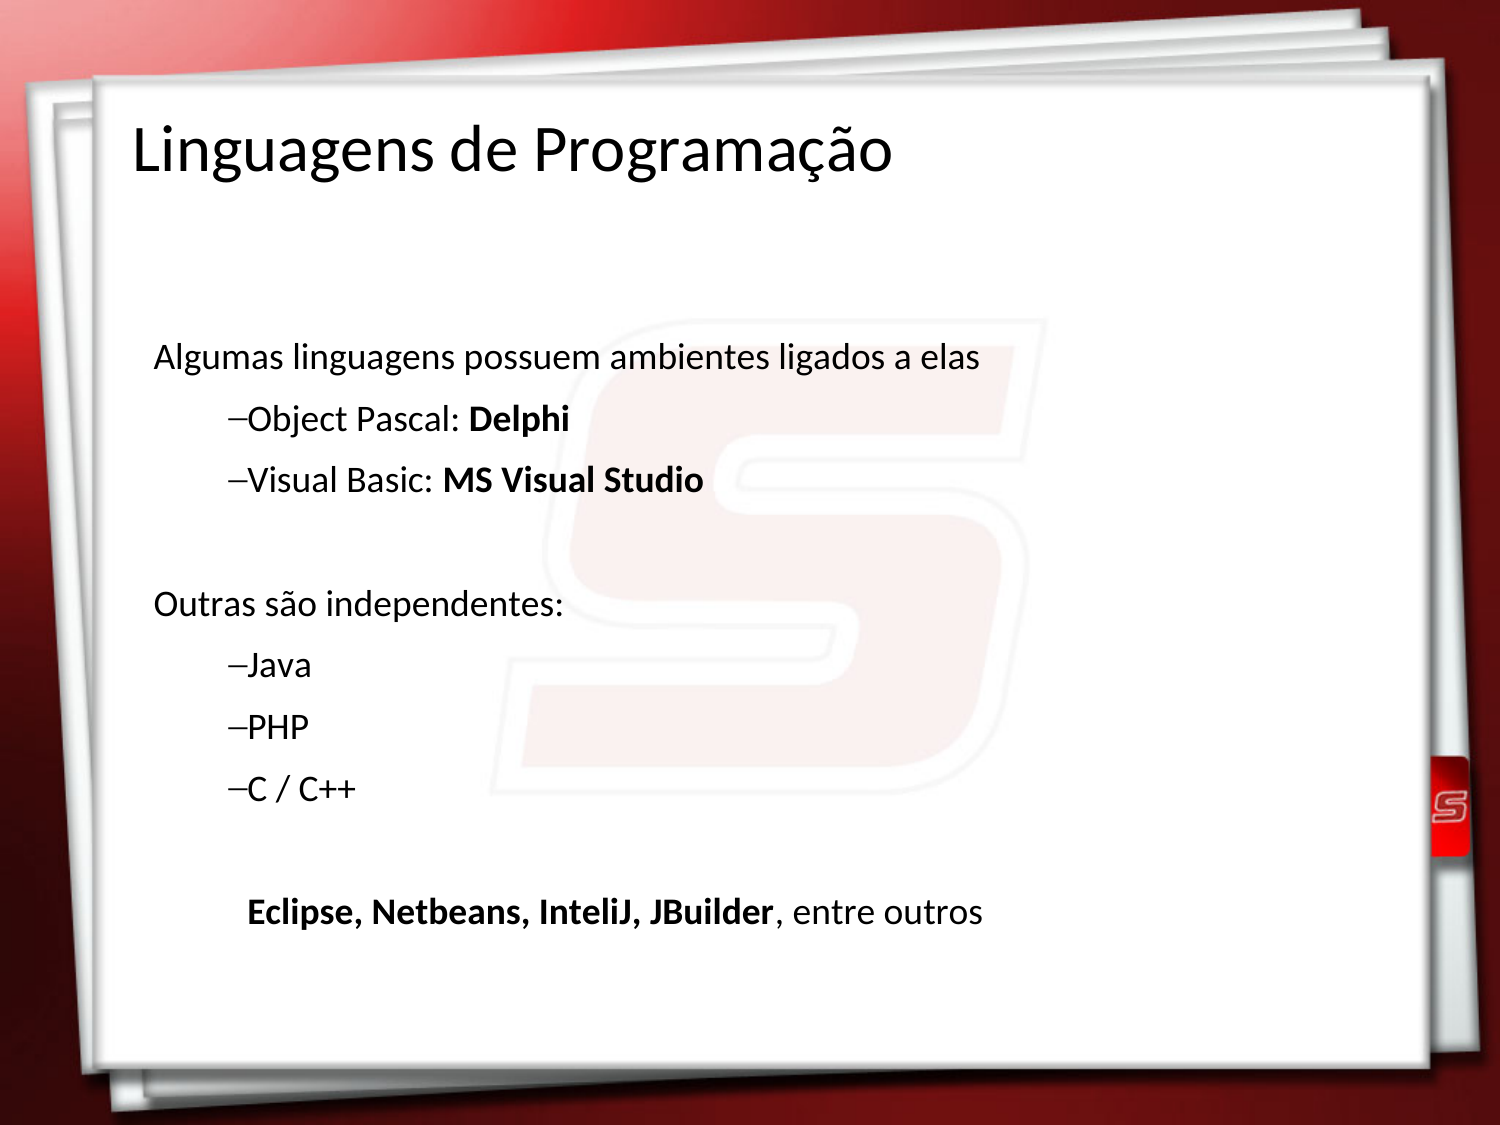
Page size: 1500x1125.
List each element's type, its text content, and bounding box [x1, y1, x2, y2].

picture [0, 0, 1500, 1125]
title Linguagens de Programação [118, 33, 1394, 257]
subtitle Algumas linguagens possuem ambientes ligados a elas Object Pascal: Delphi Visual Basic: MS Visual Studio Outras são independentes: Java PHP C / C++ Eclipse, Netbeans, InteliJ, JBuilder, entre outros [153, 262, 1359, 1063]
